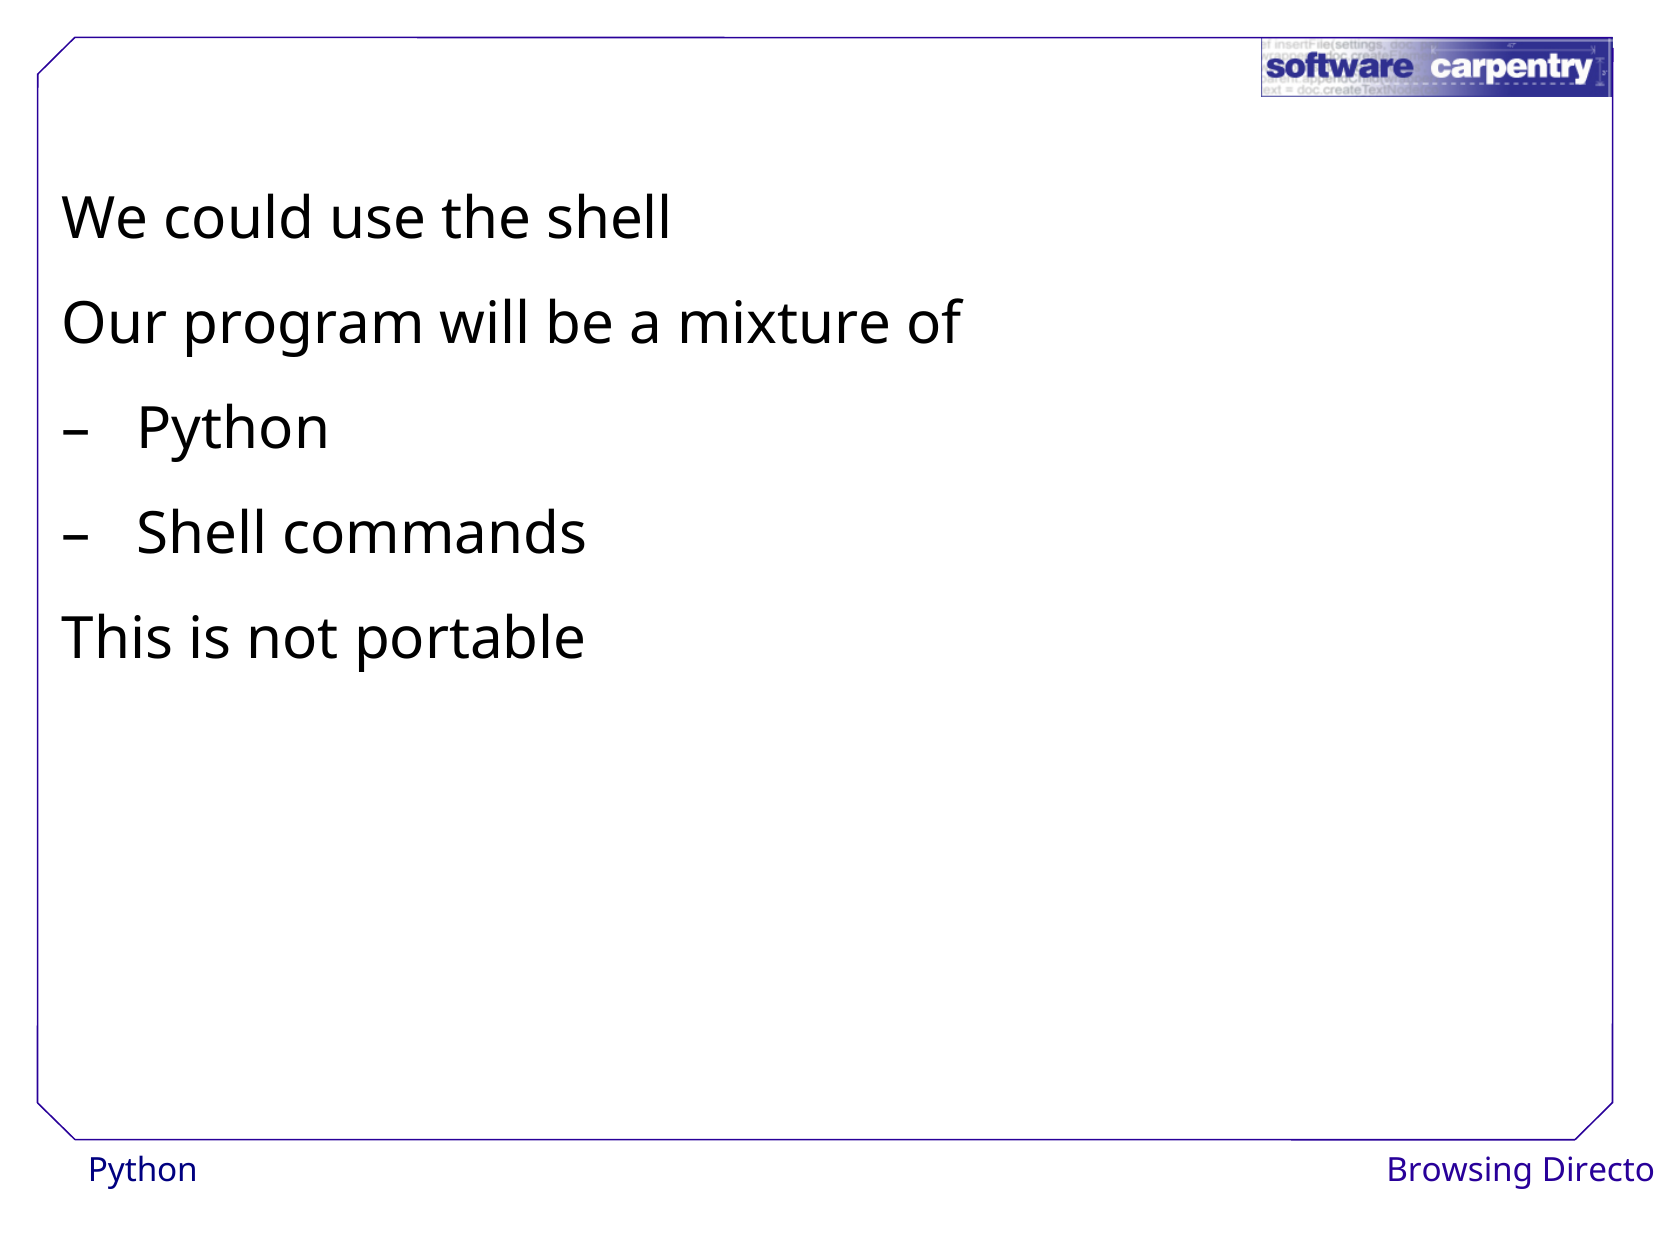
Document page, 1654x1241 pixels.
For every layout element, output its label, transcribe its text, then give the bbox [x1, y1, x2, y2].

text_box We could use the shell Our program will be a mixture of – Python – Shell commands This is not portable [46, 138, 1127, 679]
picture [1261, 39, 1613, 97]
